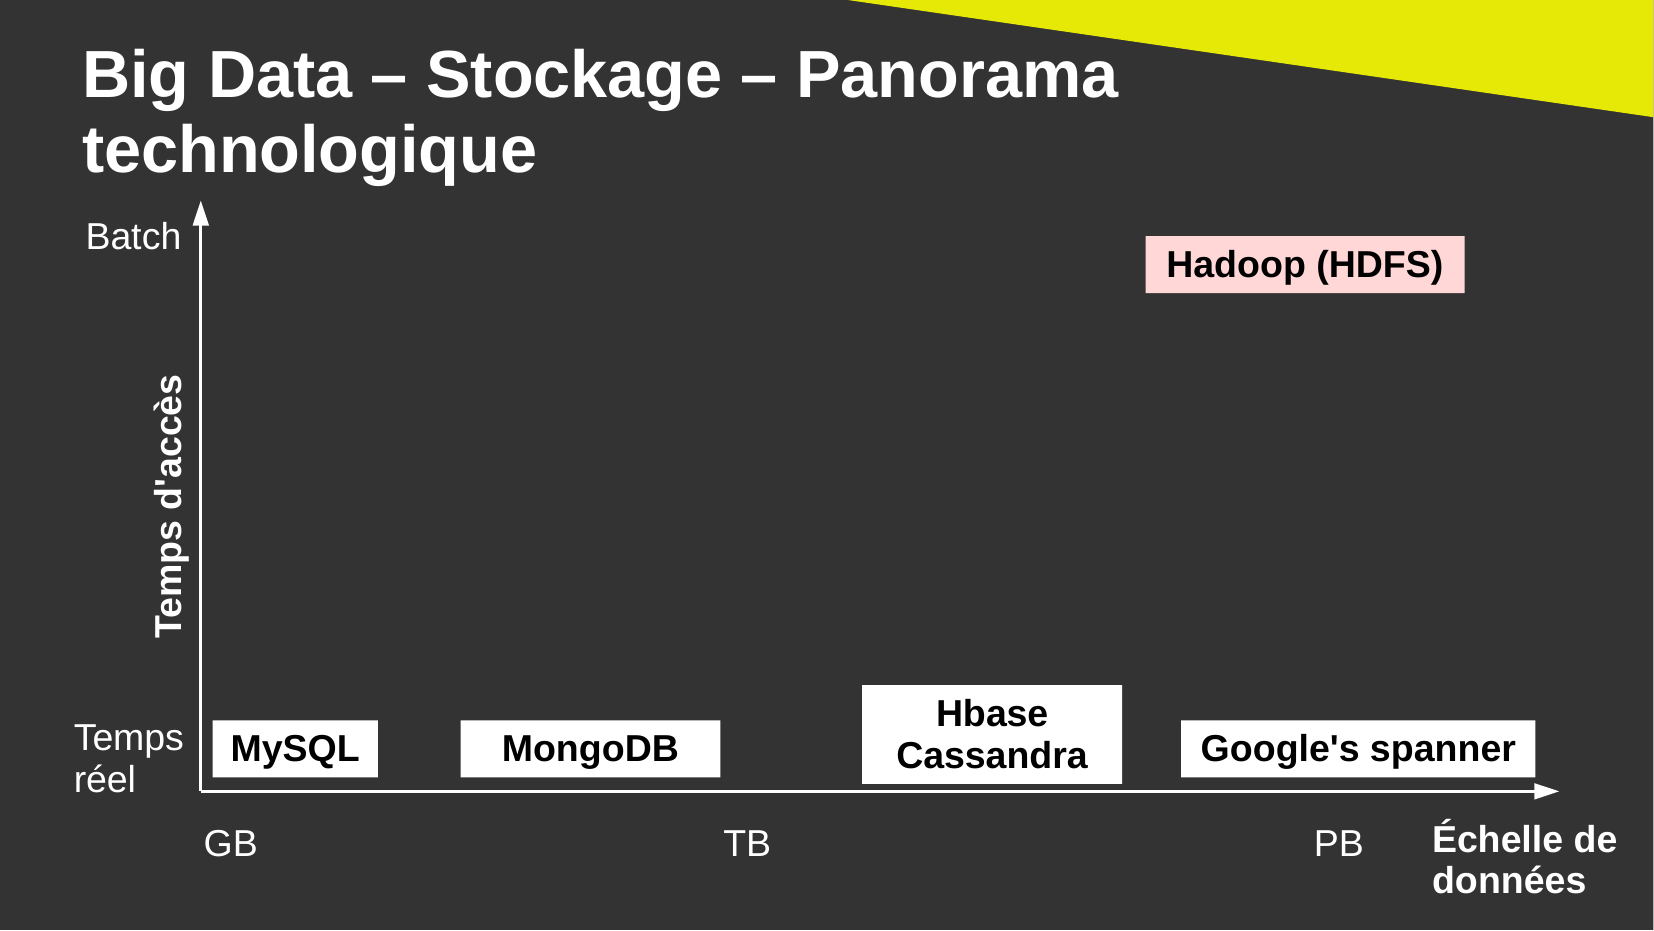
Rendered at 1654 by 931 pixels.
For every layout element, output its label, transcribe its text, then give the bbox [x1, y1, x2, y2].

text_box TB [708, 814, 804, 872]
text_box GB [188, 814, 284, 872]
title Big Data – Stockage – Panorama technologique [82, 37, 1571, 187]
text_box MySQL [212, 720, 378, 778]
text_box Échelle de données [1417, 810, 1654, 910]
text_box Batch [70, 208, 225, 308]
text_box PB [1299, 814, 1394, 872]
text_box Temps d'accès [139, 323, 197, 690]
text_box MongoDB [460, 720, 721, 778]
text_box Hadoop (HDFS) [1145, 236, 1465, 294]
text_box Hbase Cassandra [862, 685, 1123, 784]
text_box [847, 0, 1654, 118]
text_box Temps réel [59, 708, 213, 808]
text_box Google's spanner [1181, 720, 1536, 778]
